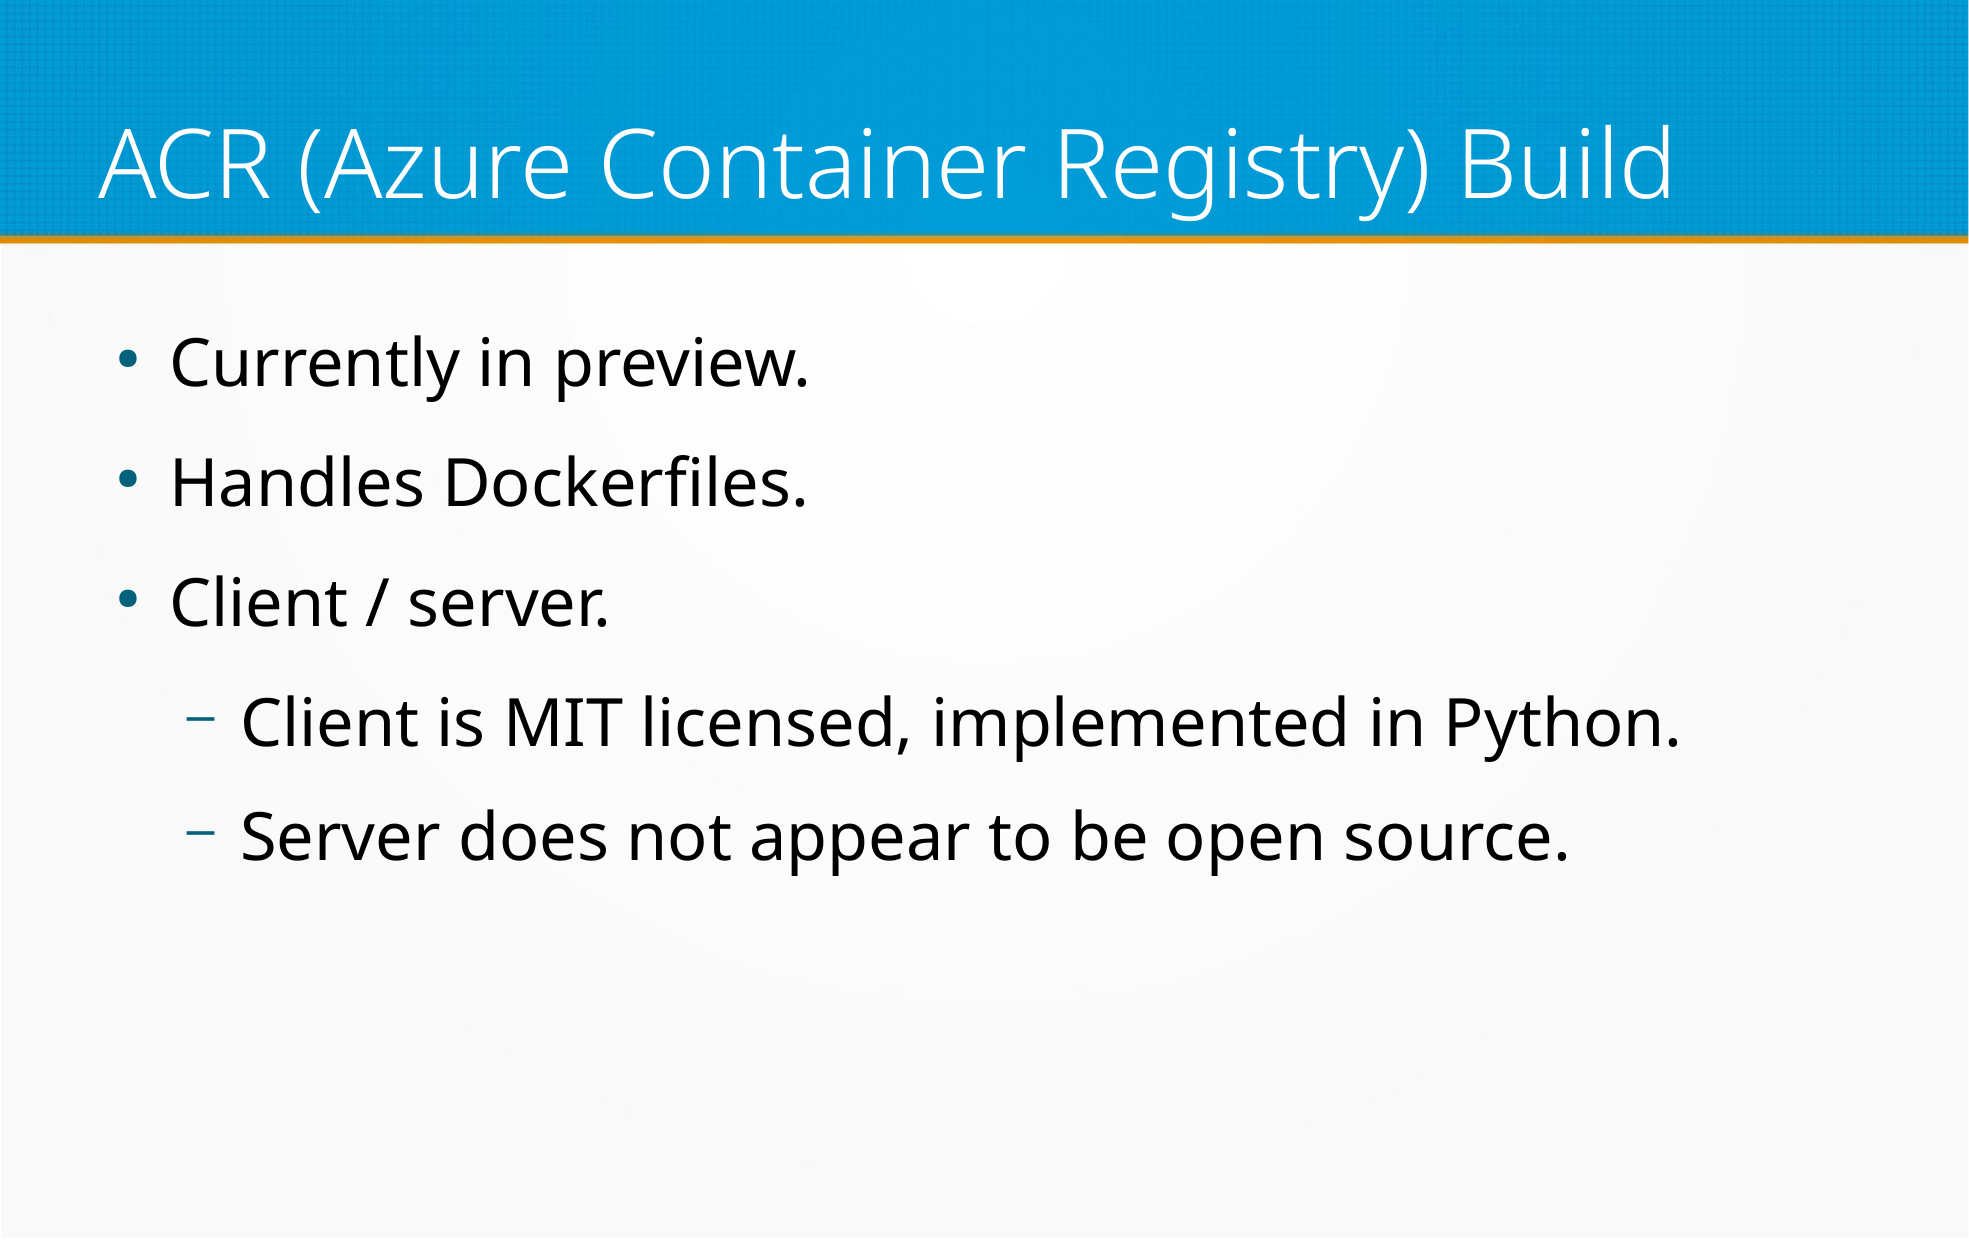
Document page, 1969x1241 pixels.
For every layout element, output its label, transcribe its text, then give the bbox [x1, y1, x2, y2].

list Currently in preview. Handles Dockerfiles. Client / server. Client is MIT licensed, implemented in Python. Server does not appear to be open source. [98, 315, 1861, 1081]
title ACR (Azure Container Registry) Build [98, 19, 1870, 227]
picture [0, 233, 1969, 1241]
